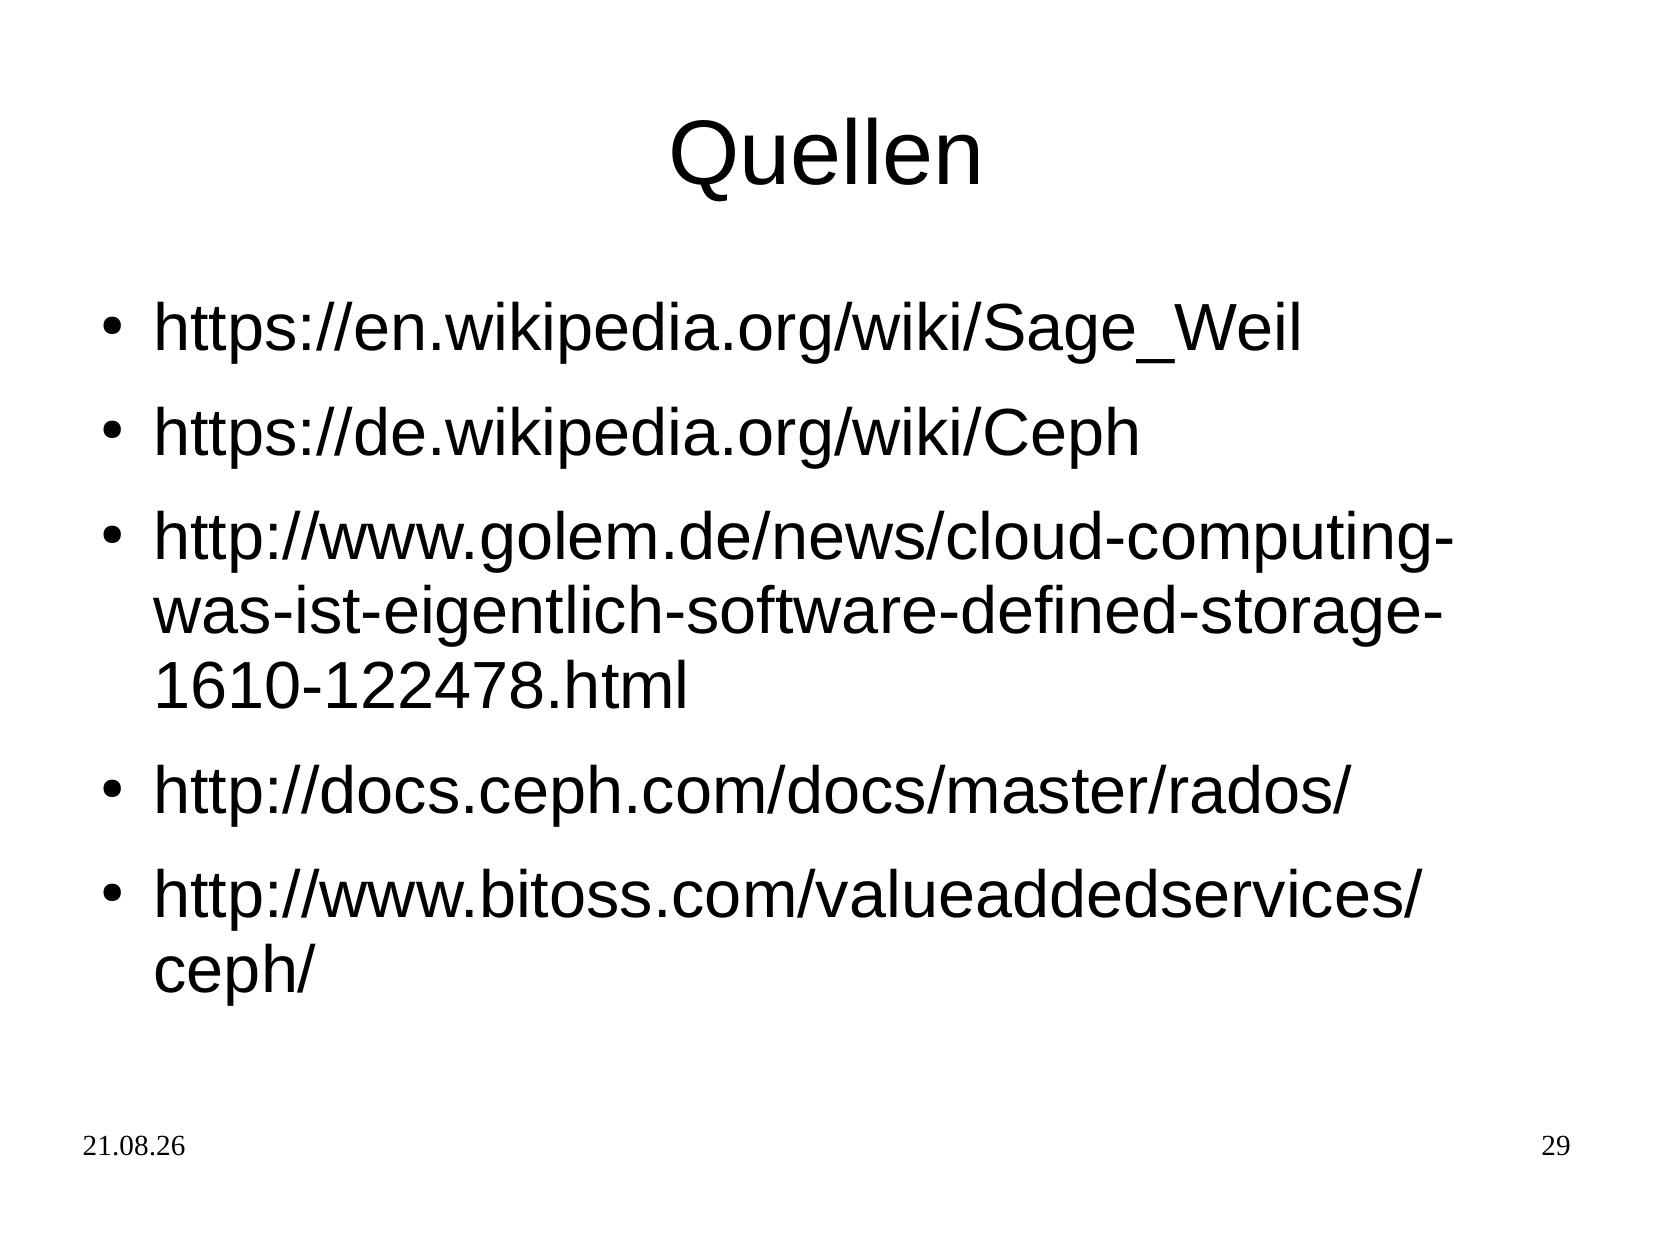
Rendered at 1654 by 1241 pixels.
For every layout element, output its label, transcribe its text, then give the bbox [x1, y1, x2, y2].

list https://en.wikipedia.org/wiki/Sage_Weil https://de.wikipedia.org/wiki/Ceph http://www.golem.de/news/cloud-computing-was-ist-eigentlich-software-defined-storage-1610-122478.html http://docs.ceph.com/docs/master/rados/ http://www.bitoss.com/valueaddedservices/ceph/ [82, 290, 1571, 1010]
title Quellen [82, 49, 1571, 257]
